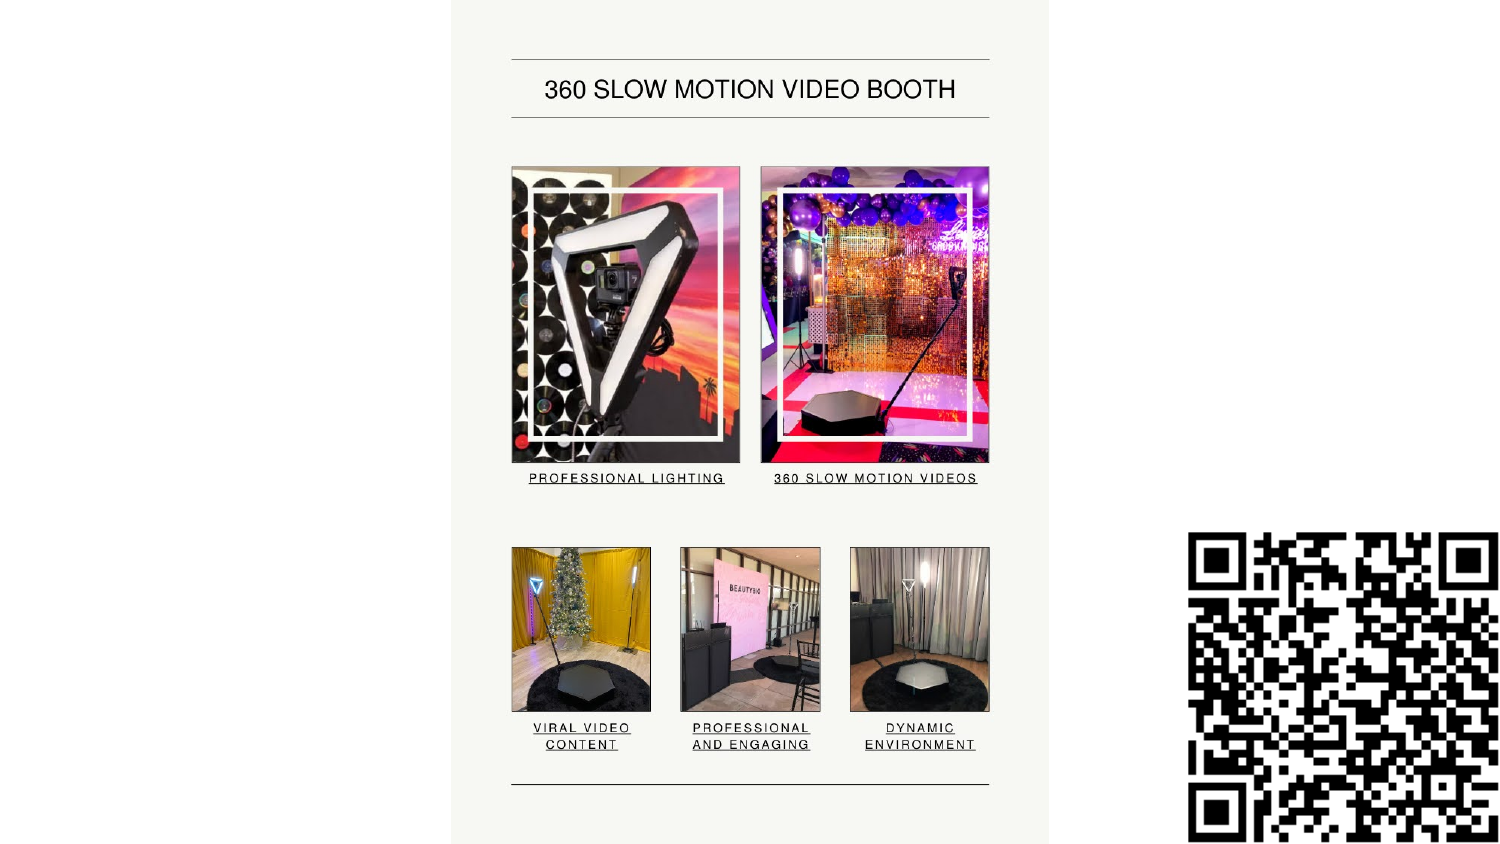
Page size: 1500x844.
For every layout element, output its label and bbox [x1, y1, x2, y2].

picture [1187, 531, 1500, 844]
picture [451, 0, 1049, 844]
